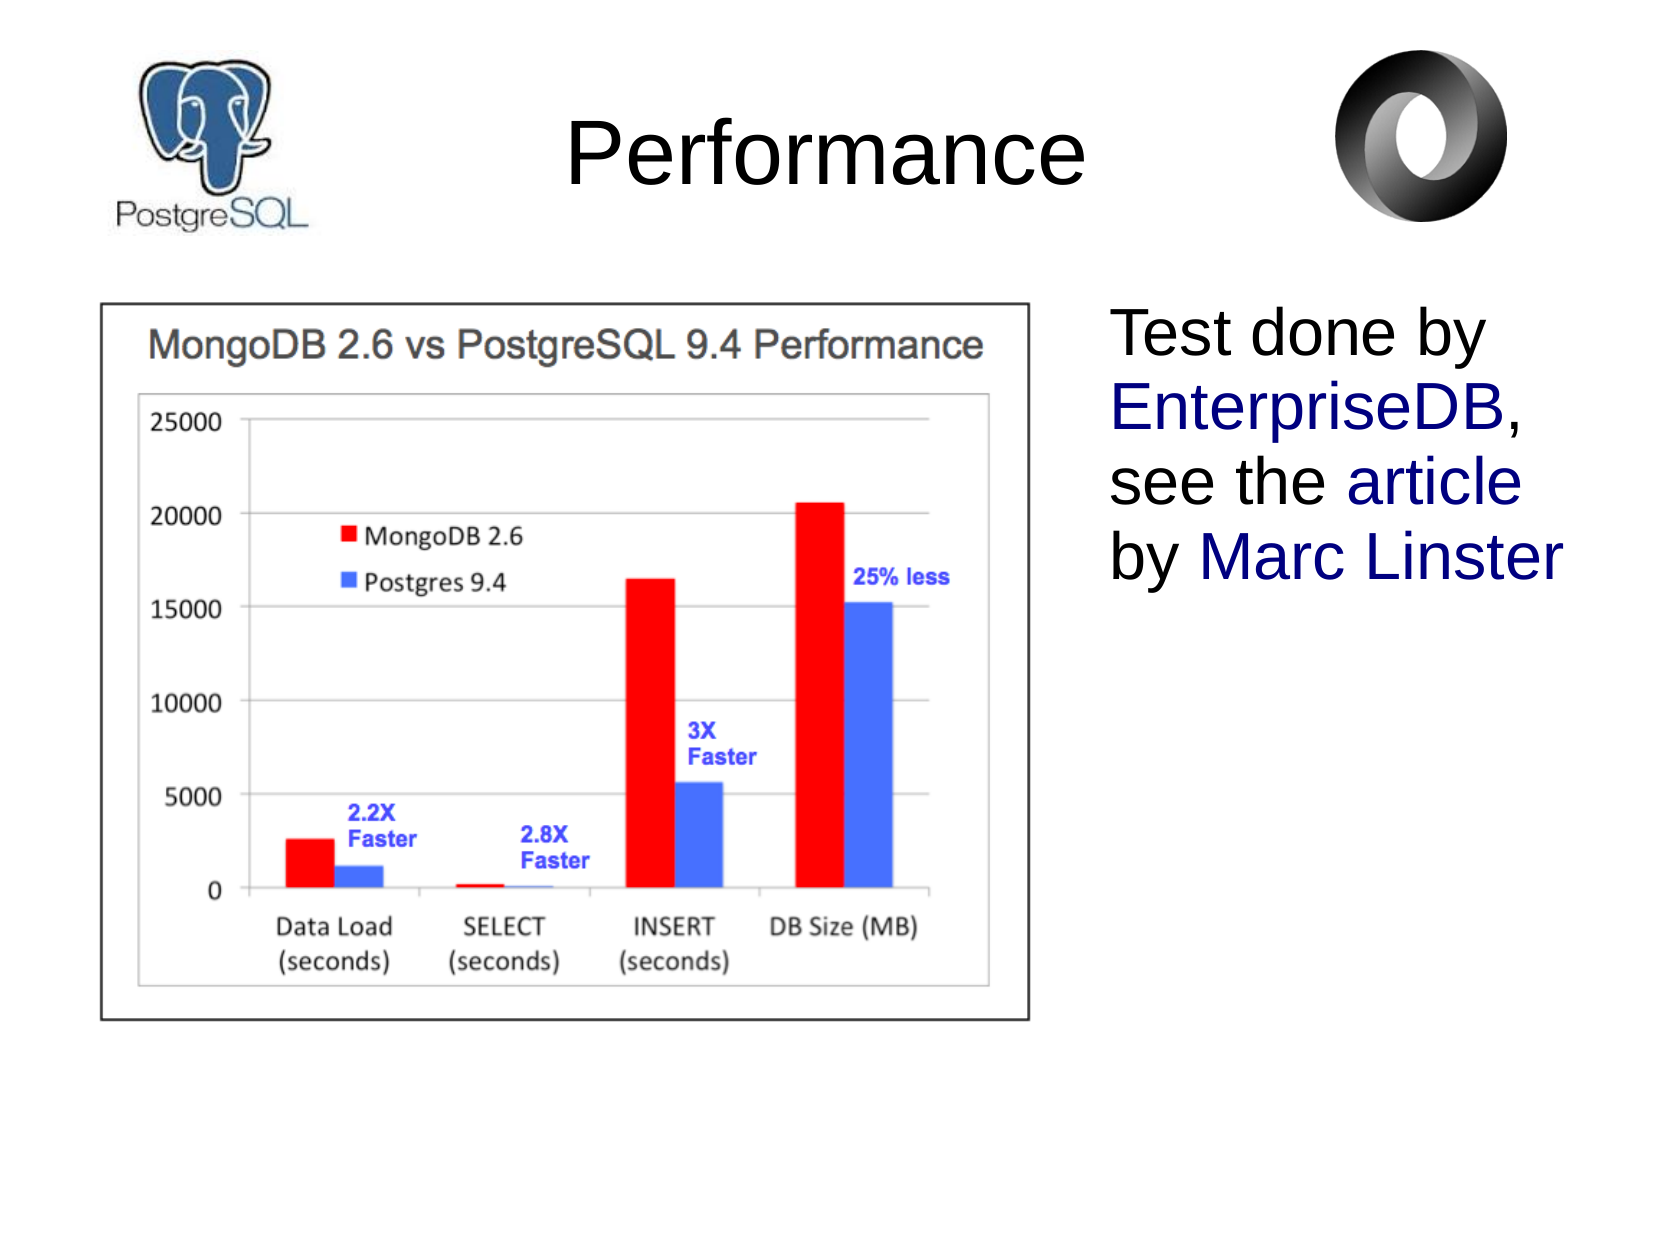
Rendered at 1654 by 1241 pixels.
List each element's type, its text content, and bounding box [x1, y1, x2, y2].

list Test done by EnterpriseDB, see the article by Marc Linster [1039, 294, 1597, 1010]
picture [93, 294, 1039, 1031]
picture [58, 50, 356, 236]
title Performance [82, 49, 1571, 257]
picture [1335, 50, 1507, 222]
